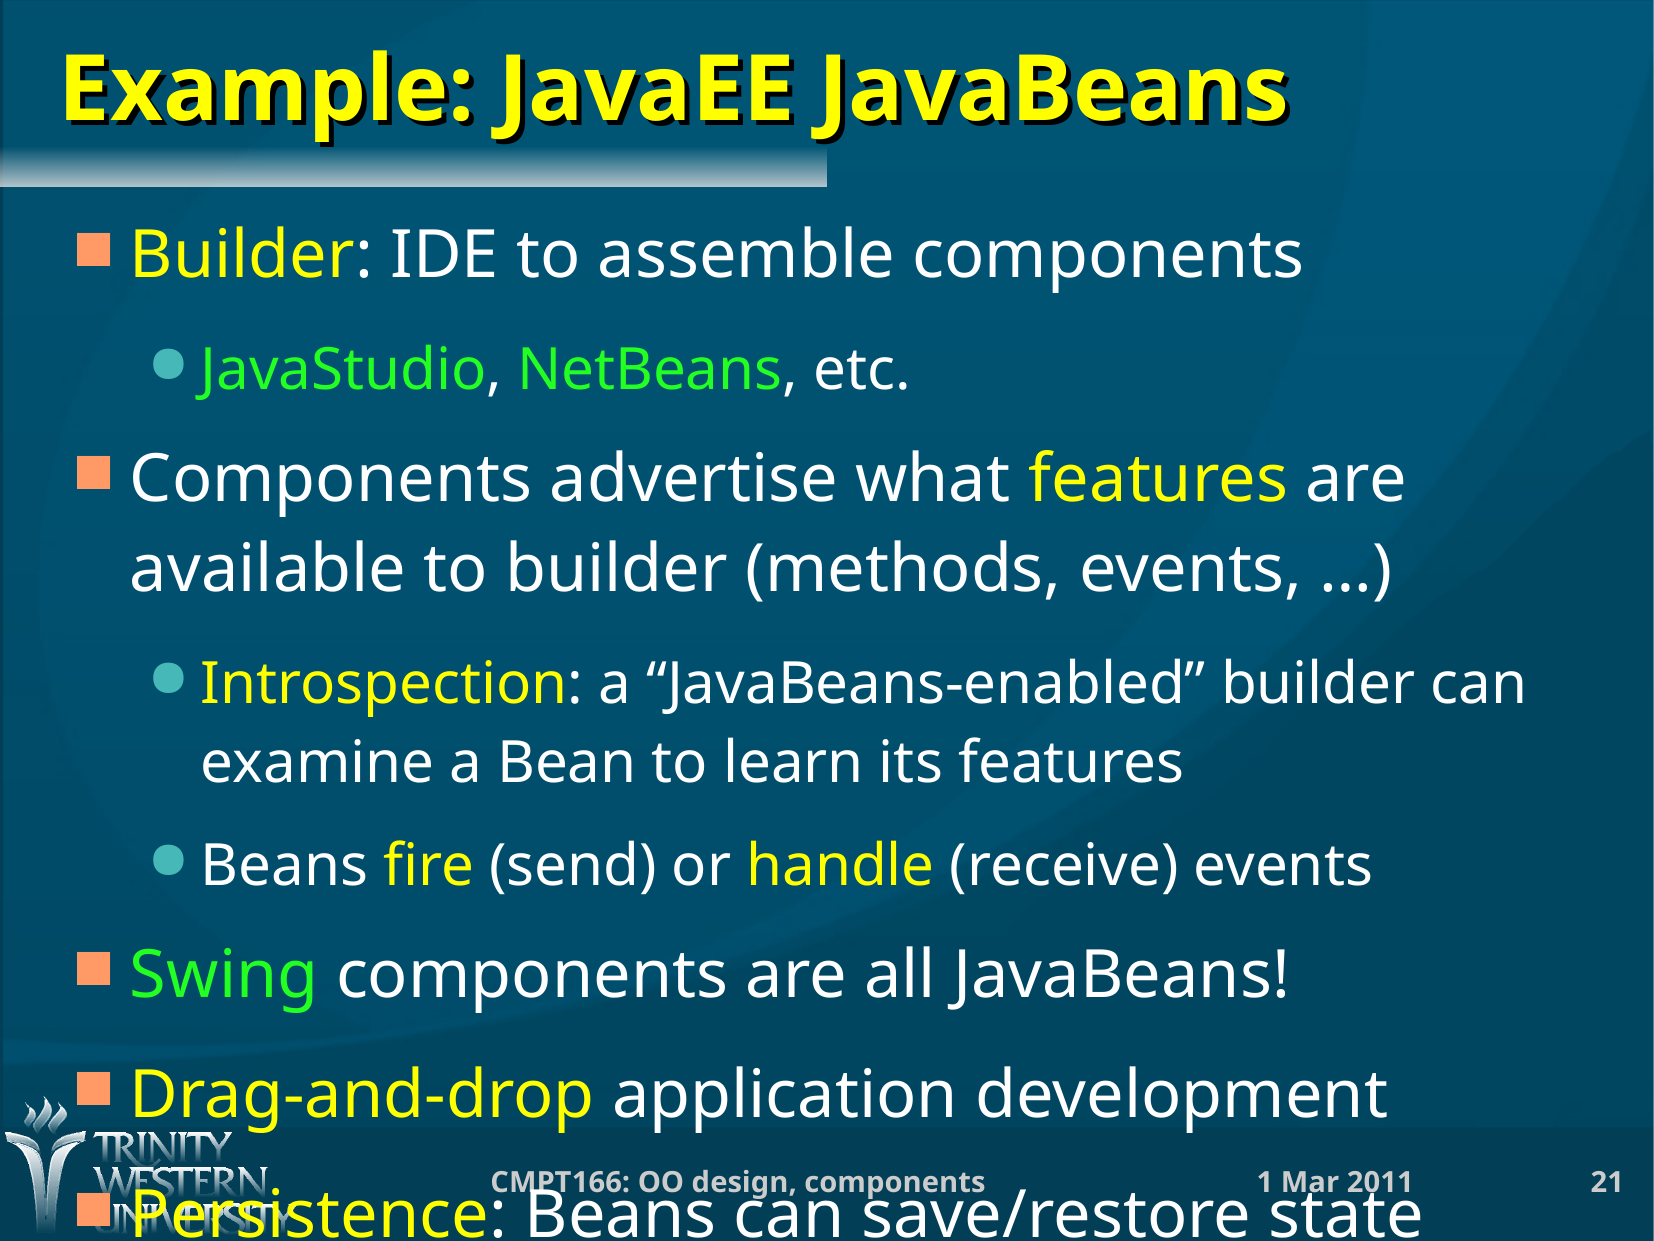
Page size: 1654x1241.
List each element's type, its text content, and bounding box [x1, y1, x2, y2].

picture [38, 1227, 54, 1232]
list Name: … Description: … Interface to (component): ... Interface to (component): ... [0, 154, 827, 158]
list Builder: IDE to assemble components JavaStudio, NetBeans, etc. Components advertise what features are available to builder (methods, events, …) Introspection: a “JavaBeans-enabled” builder can examine a Bean to learn its features Beans fire (send) or handle (receive) events Swing components are all JavaBeans! Drag-and-drop application development Persistence: Beans can save/restore state [59, 206, 1625, 1134]
title Example: JavaEE JavaBeans [59, 19, 1595, 148]
